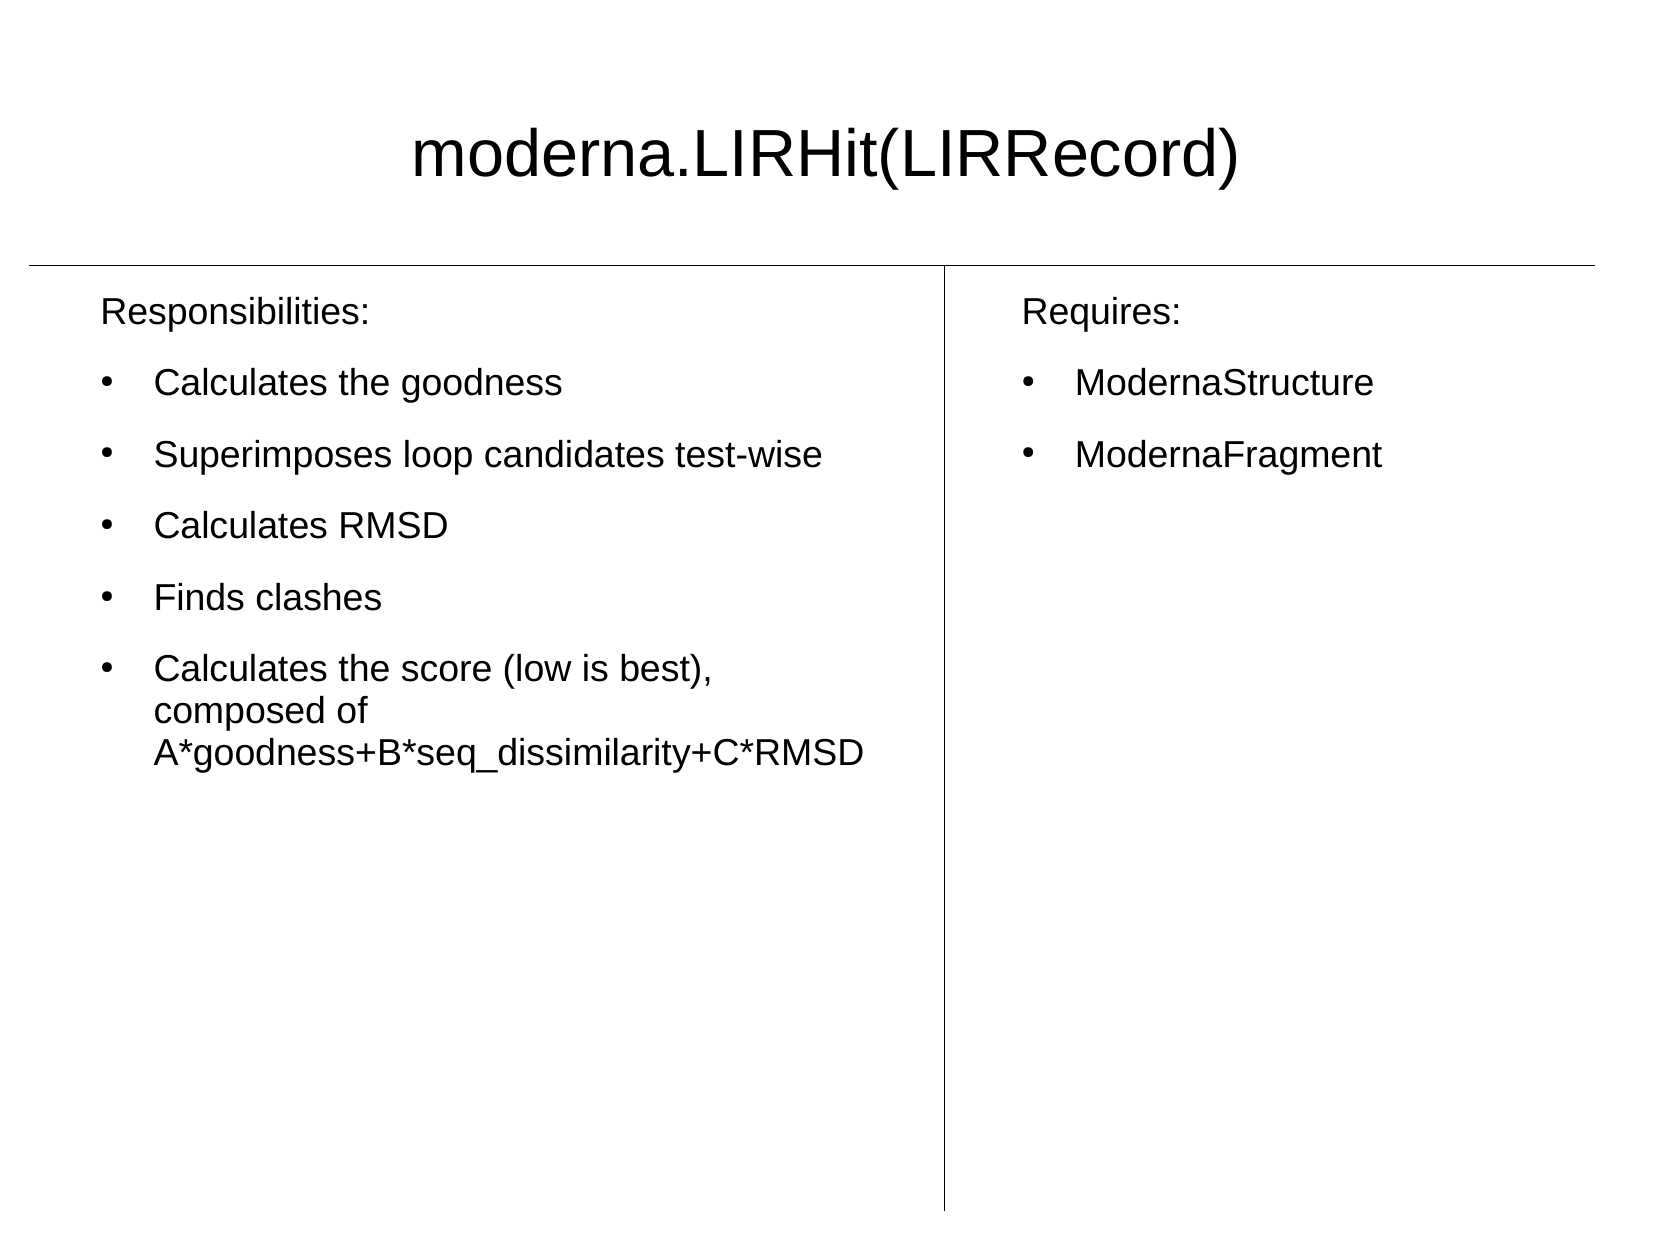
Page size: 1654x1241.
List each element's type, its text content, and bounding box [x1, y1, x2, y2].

title moderna.LIRHit(LIRRecord) [82, 49, 1571, 257]
list Responsibilities: Calculates the goodness Superimposes loop candidates test-wise Calculates RMSD Finds clashes Calculates the score (low is best), composed of A*goodness+B*seq_dissimilarity+C*RMSD [82, 290, 886, 1094]
list Requires: ModernaStructure ModernaFragment [1003, 290, 1572, 1094]
